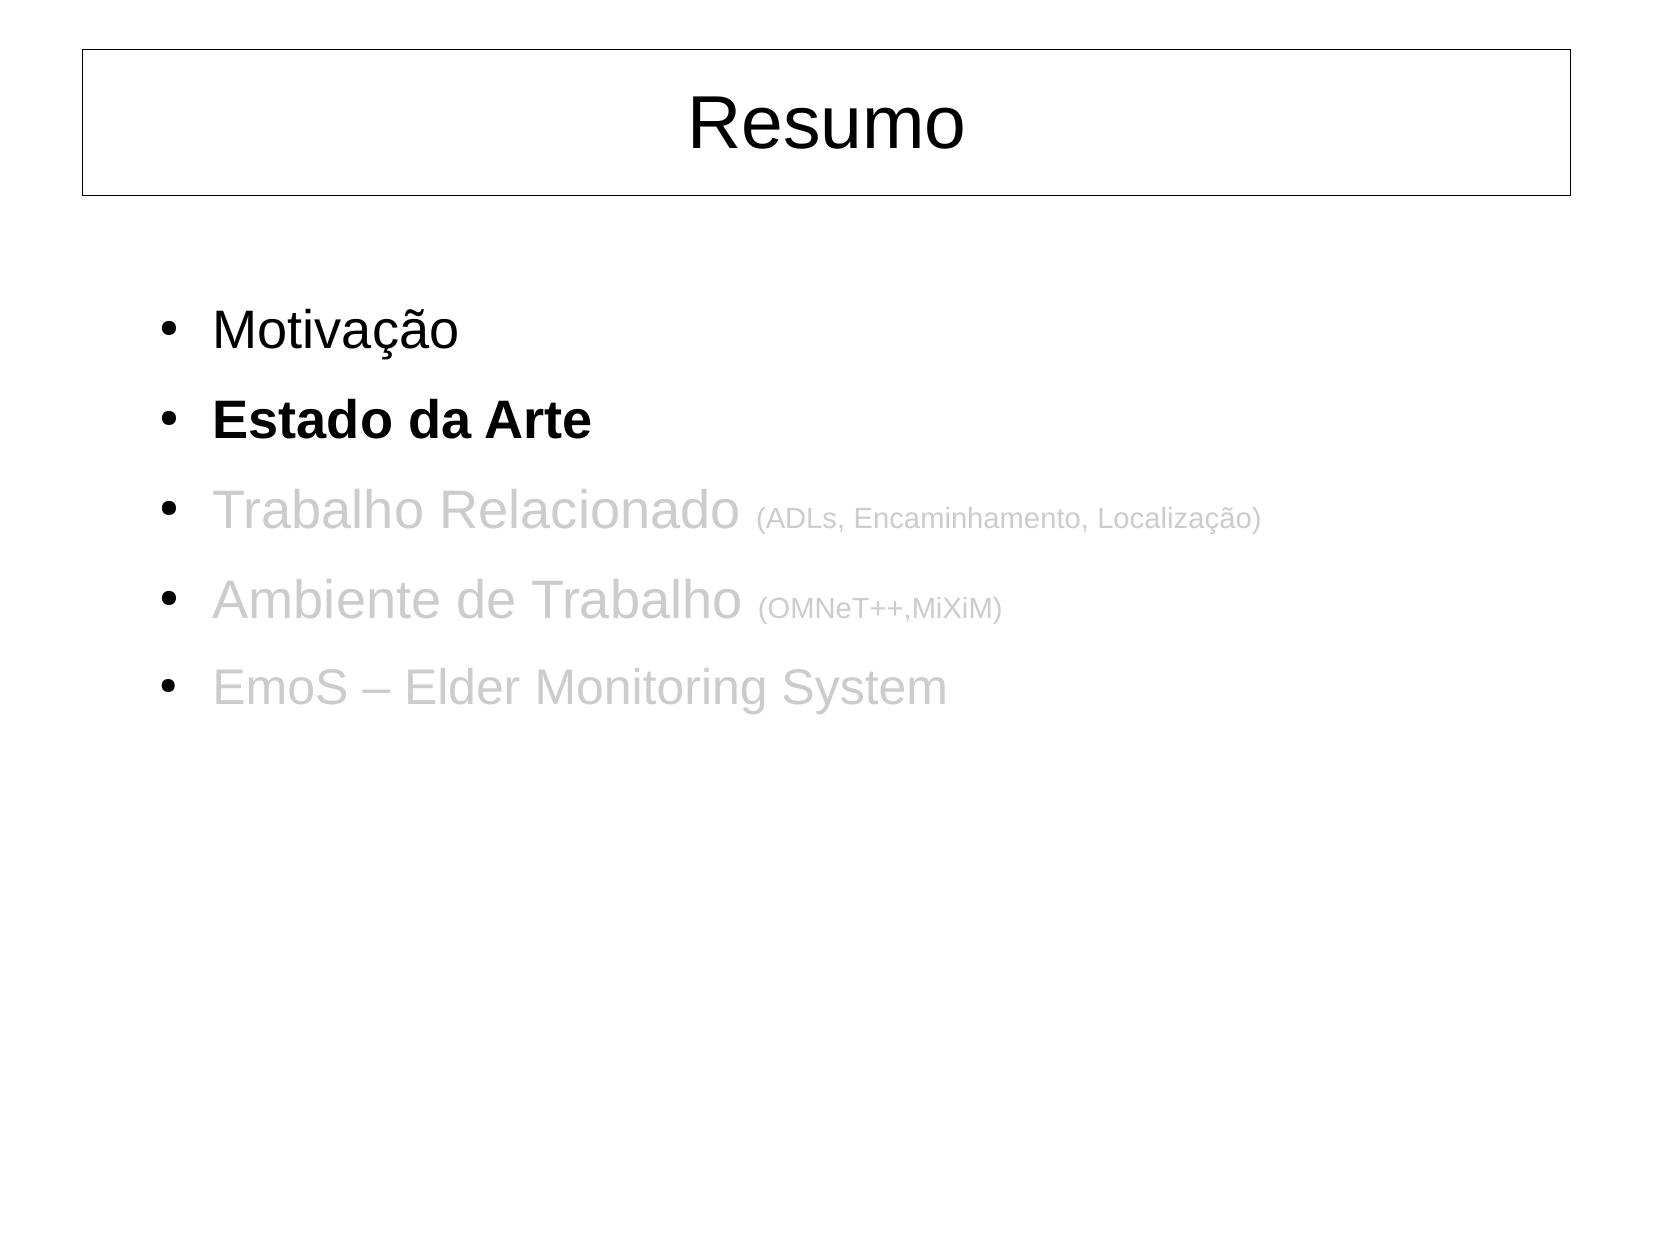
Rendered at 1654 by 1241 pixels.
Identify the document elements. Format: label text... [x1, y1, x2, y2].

list Motivação Estado da Arte Trabalho Relacionado (ADLs, Encaminhamento, Localização) Ambiente de Trabalho (OMNeT++,MiXiM) EmoS – Elder Monitoring System [141, 299, 1515, 945]
title Resumo [82, 49, 1571, 196]
